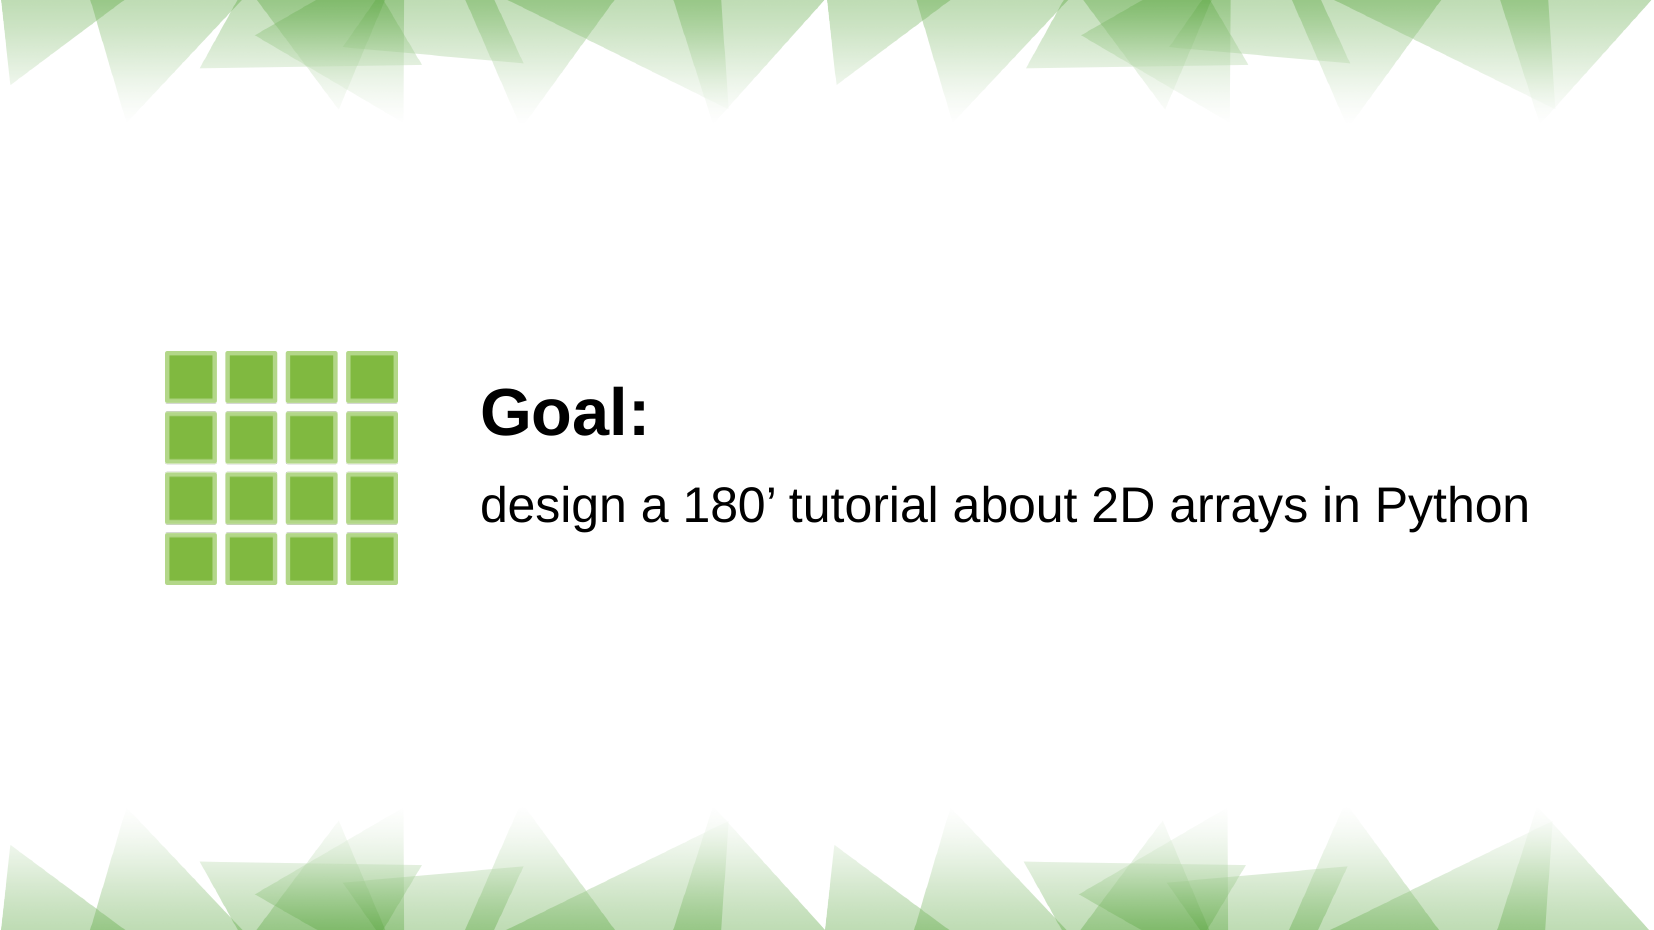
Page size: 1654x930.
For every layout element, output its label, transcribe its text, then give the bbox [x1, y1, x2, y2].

title Goal: design a 180’ tutorial about 2D arrays in Python [480, 194, 1576, 676]
picture [0, 0, 1653, 128]
picture [165, 351, 398, 586]
picture [0, 802, 1651, 930]
